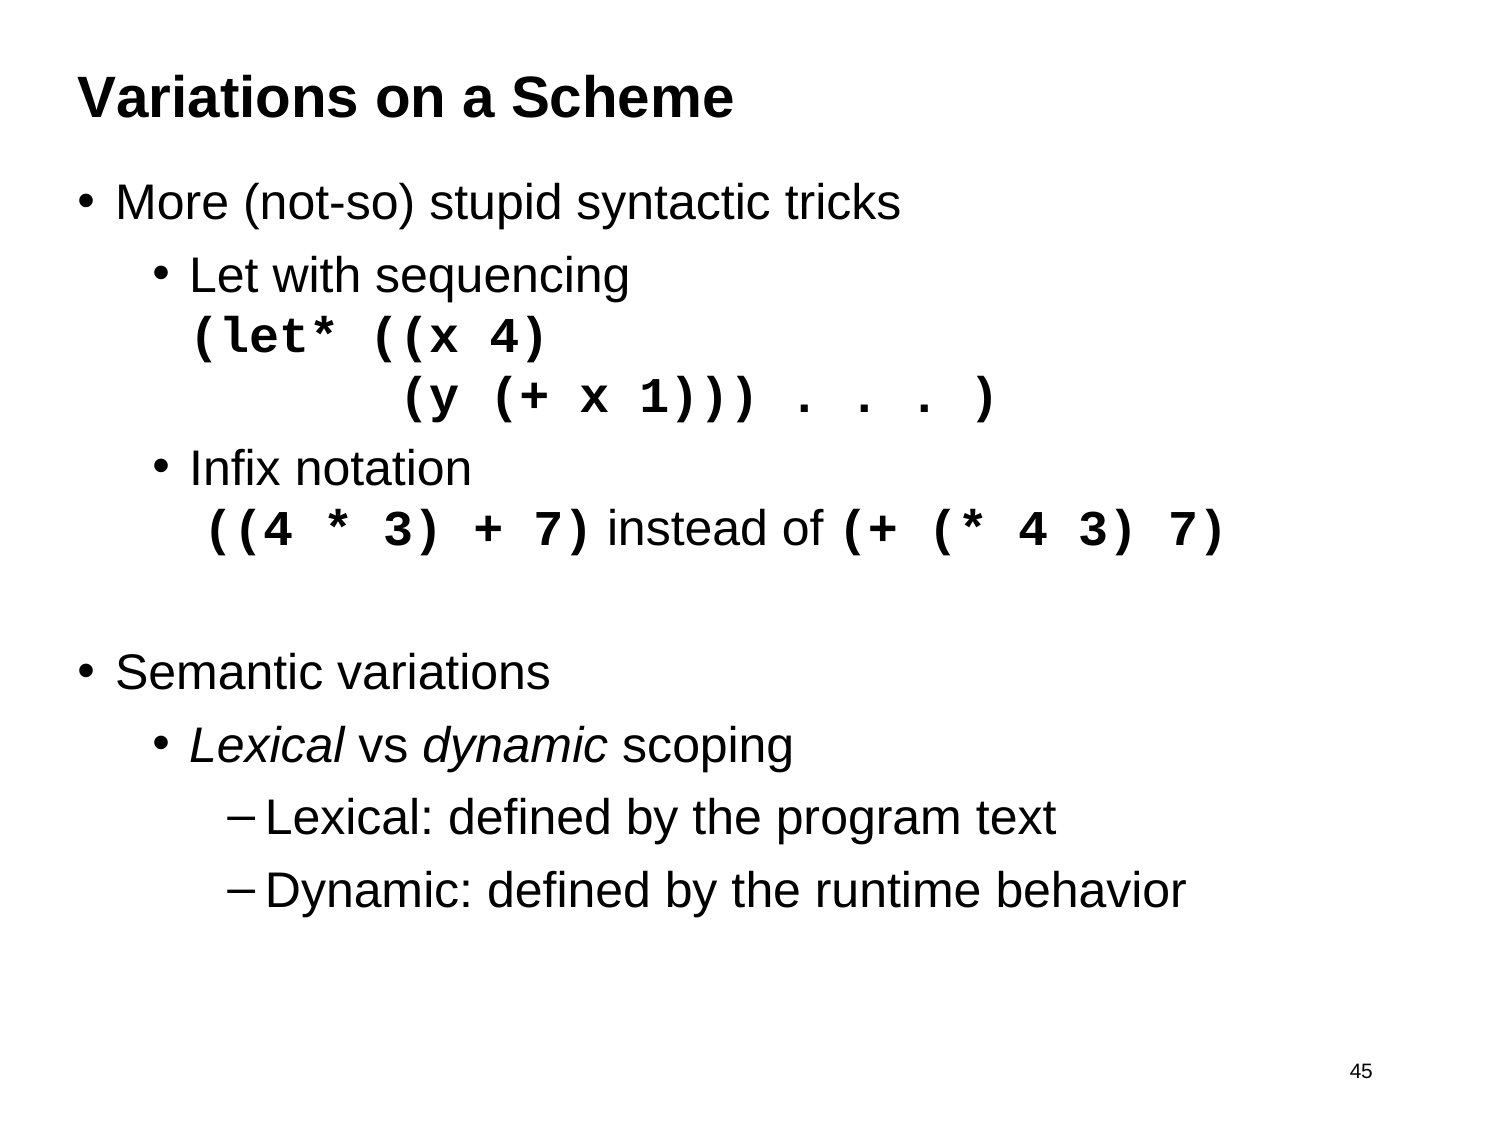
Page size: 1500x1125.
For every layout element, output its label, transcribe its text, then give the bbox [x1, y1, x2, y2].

text_box <number> [1025, 1049, 1388, 1101]
text_box More (not-so) stupid syntactic tricks Let with sequencing (let* ((x 4) (y (+ x 1))) . . . ) Infix notation ((4 * 3) + 7) instead of (+ (* 4 3) 7) Semantic variations Lexical vs dynamic scoping Lexical: defined by the program text Dynamic: defined by the runtime behavior [62, 162, 1450, 1000]
text_box Variations on a Scheme [62, 24, 1338, 162]
